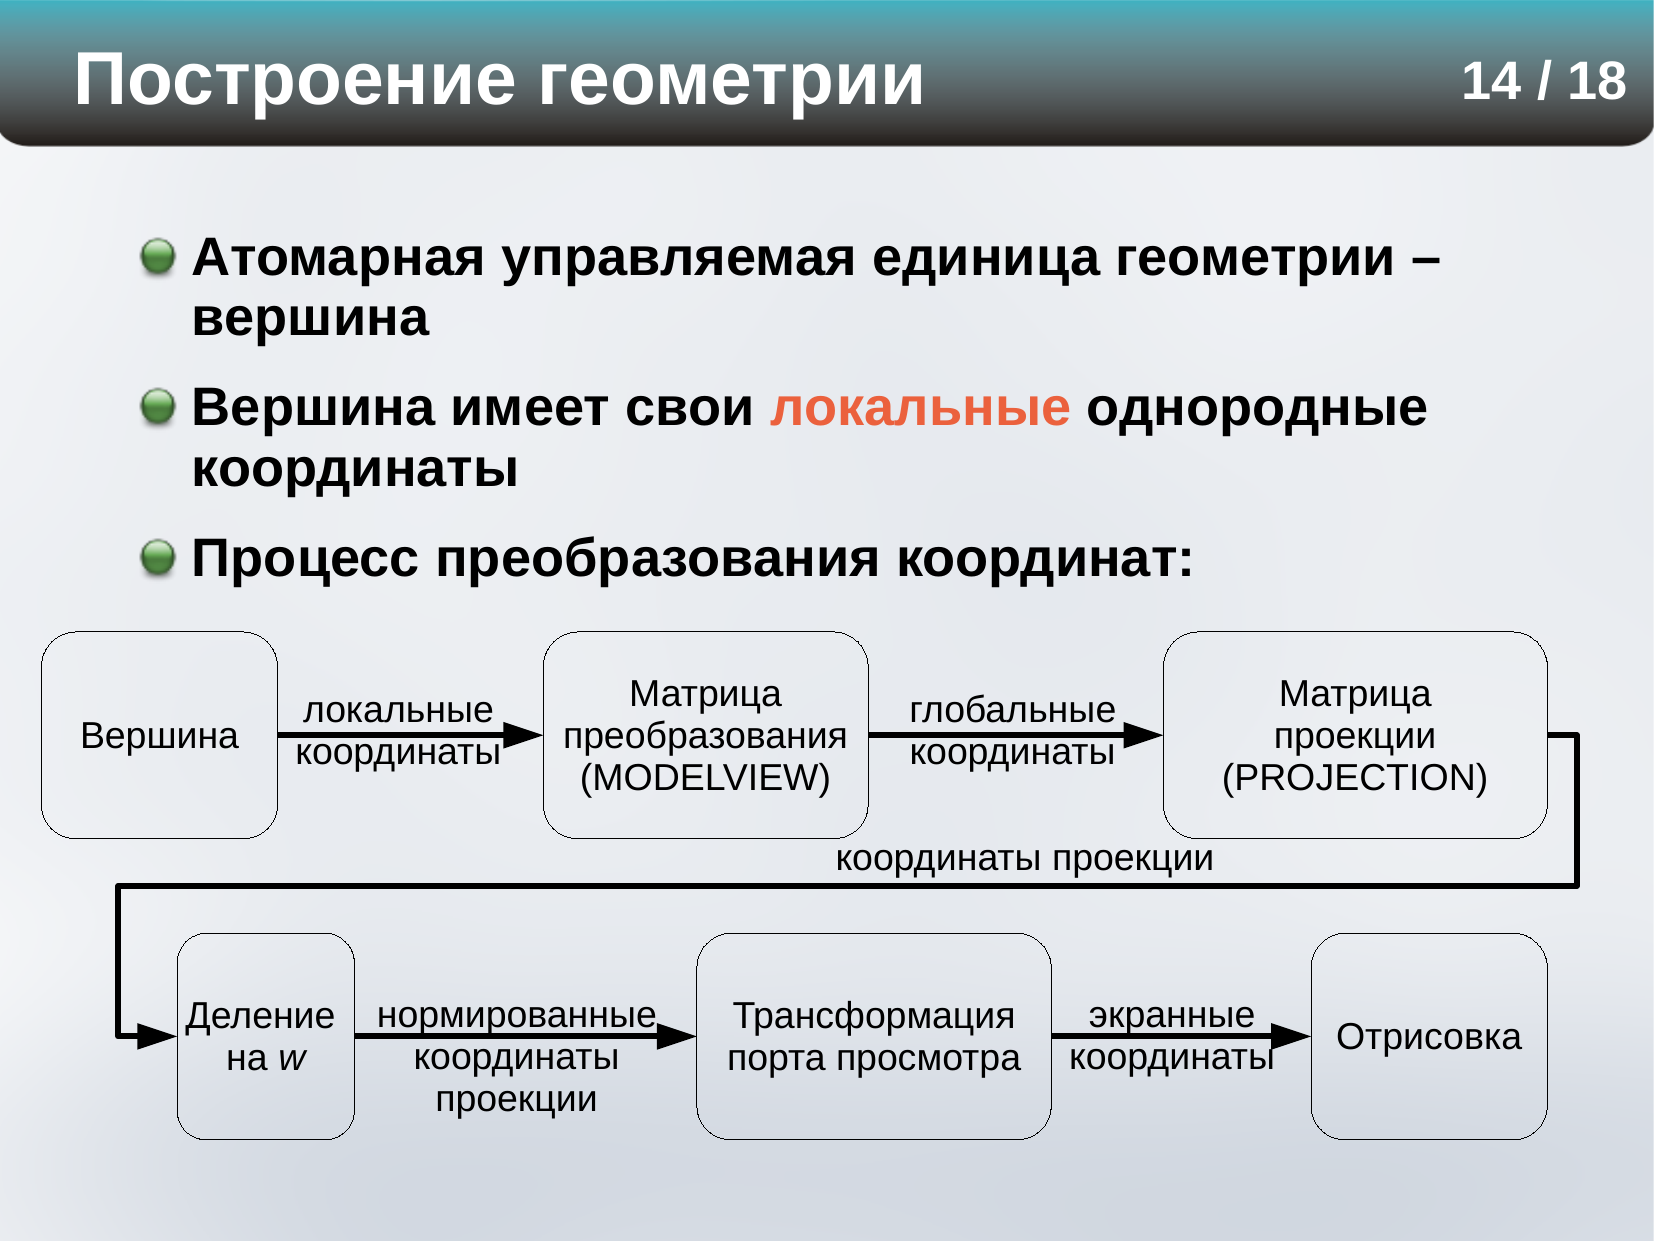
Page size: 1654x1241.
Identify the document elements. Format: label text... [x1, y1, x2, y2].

text_box локальные координаты [265, 680, 532, 780]
picture [0, 0, 1654, 1241]
text_box Вершина [41, 631, 278, 839]
text_box нормированные координаты проекции [354, 986, 680, 1128]
text_box координаты проекции [820, 829, 1235, 886]
text_box <номер> / 18 [1446, 42, 1654, 179]
text_box Трансформация порта просмотра [696, 933, 1052, 1140]
text_box Отрисовка [1311, 933, 1548, 1140]
text_box Матрица преобразования (MODELVIEW) [543, 631, 869, 839]
text_box экранные координаты [1039, 986, 1306, 1086]
text_box Матрица проекции (PROJECTION) [1163, 631, 1548, 839]
text_box глобальные координаты [879, 680, 1146, 780]
text_box Построение геометрии [59, 29, 1418, 129]
text_box Деление на w [177, 933, 355, 1140]
text_box Атомарная управляемая единица геометрии – вершина Вершина имеет свои локальные однородные координаты Процесс преобразования координат: [118, 218, 1595, 596]
